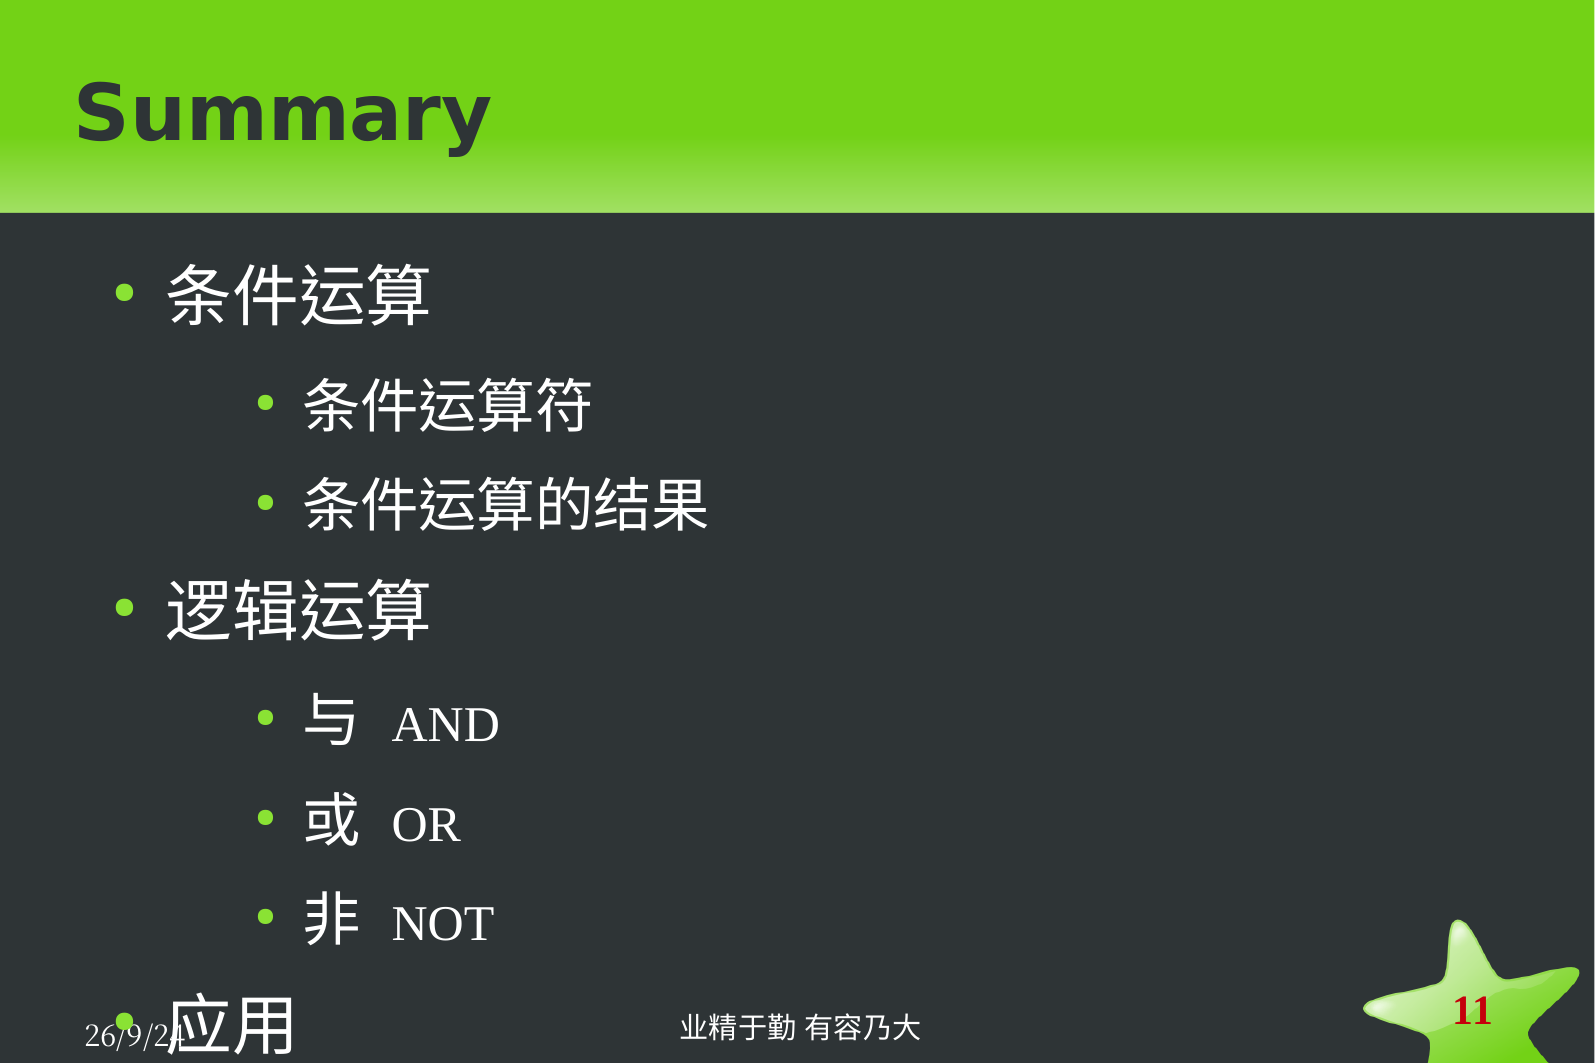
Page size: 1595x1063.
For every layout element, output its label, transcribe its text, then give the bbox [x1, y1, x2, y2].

picture [0, 0, 1595, 1063]
title Summary [74, 25, 1510, 203]
list 条件运算 条件运算符 条件运算的结果 逻辑运算 与 AND 或 OR 非 NOT 应用 [79, 248, 1515, 974]
